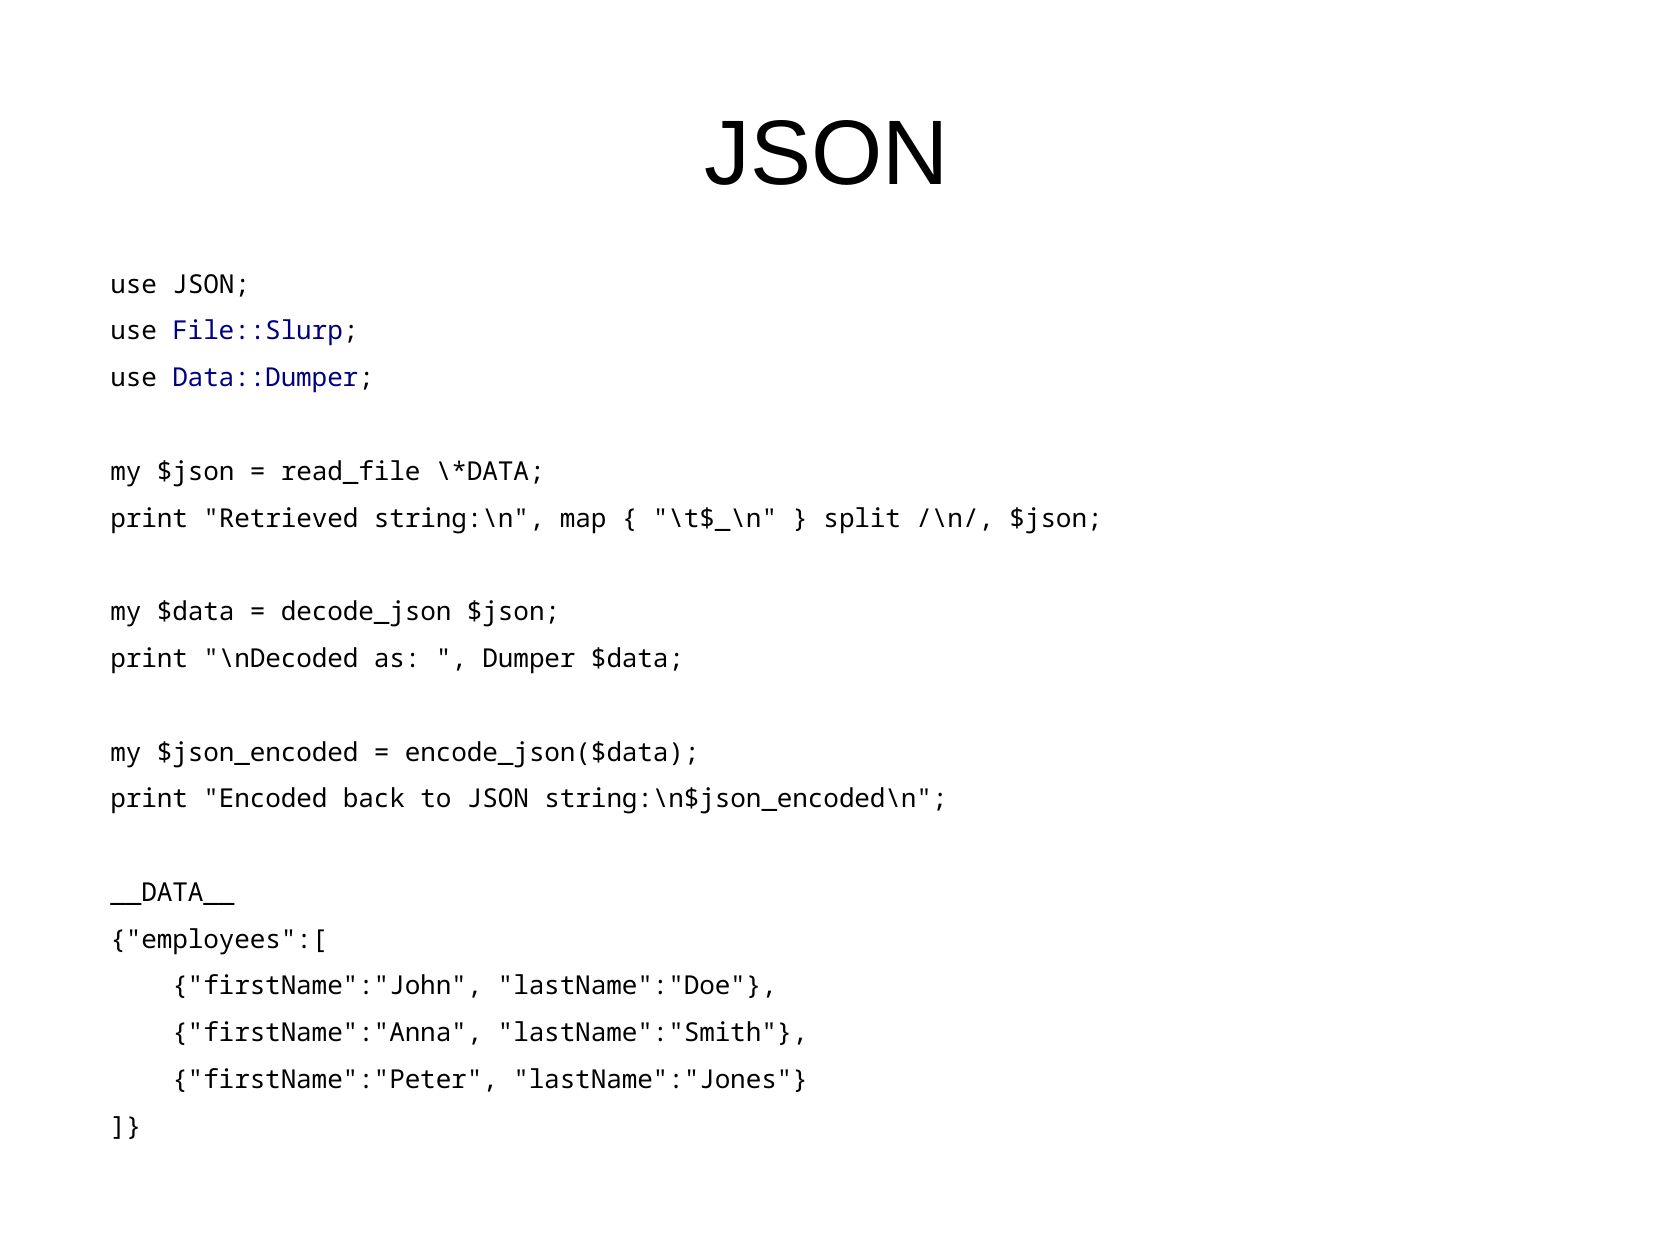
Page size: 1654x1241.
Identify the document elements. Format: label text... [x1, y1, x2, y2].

list use JSON; use File::Slurp; use Data::Dumper; my $json = read_file \*DATA; print "Retrieved string:\n", map { "\t$_\n" } split /\n/, $json; my $data = decode_json $json; print "\nDecoded as: ", Dumper $data; my $json_encoded = encode_json($data); print "Encoded back to JSON string:\n$json_encoded\n"; __DATA__ {"employees":[ {"firstName":"John", "lastName":"Doe"}, {"firstName":"Anna", "lastName":"Smith"}, {"firstName":"Peter", "lastName":"Jones"} ]} [82, 225, 1571, 1156]
title JSON [82, 49, 1571, 225]
